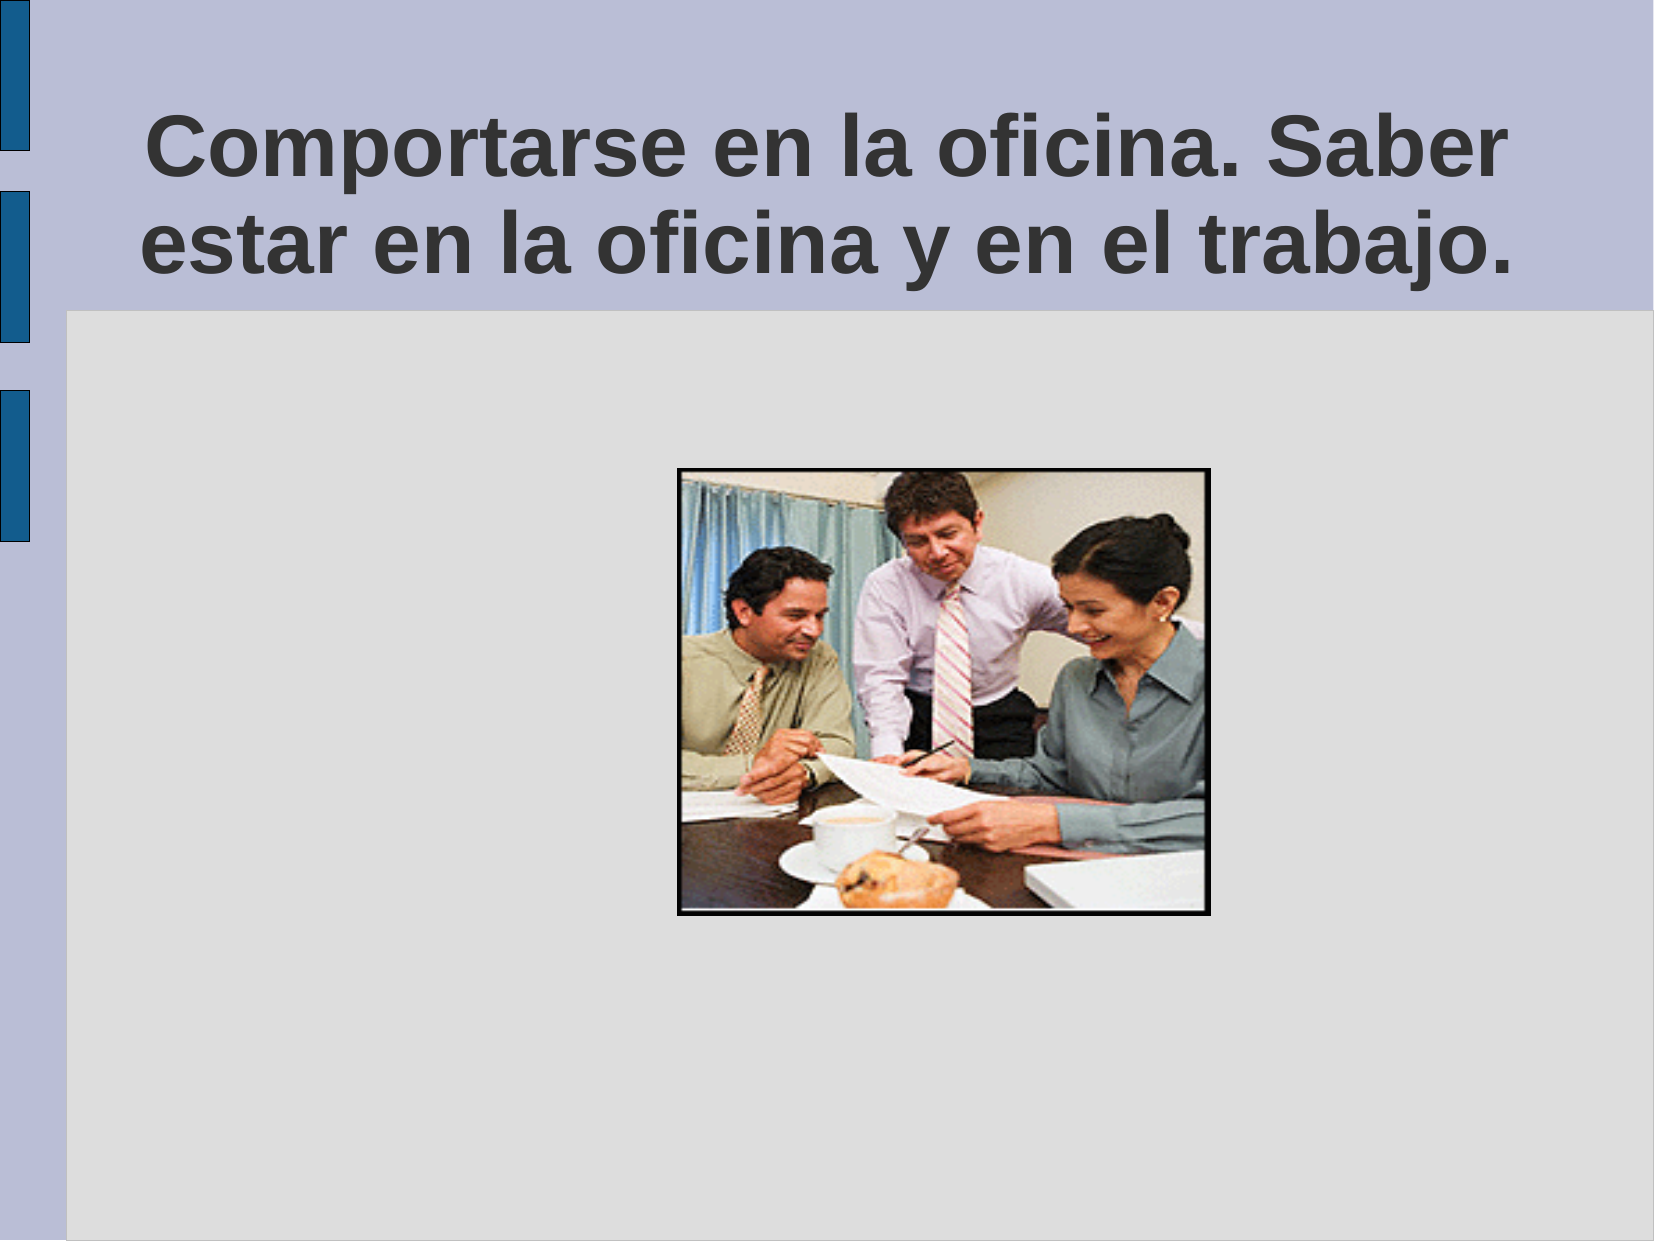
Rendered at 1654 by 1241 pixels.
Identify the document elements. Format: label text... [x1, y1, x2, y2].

picture [677, 468, 1211, 916]
title Comportarse en la oficina. Saber estar en la oficina y en el trabajo. [121, 91, 1534, 299]
